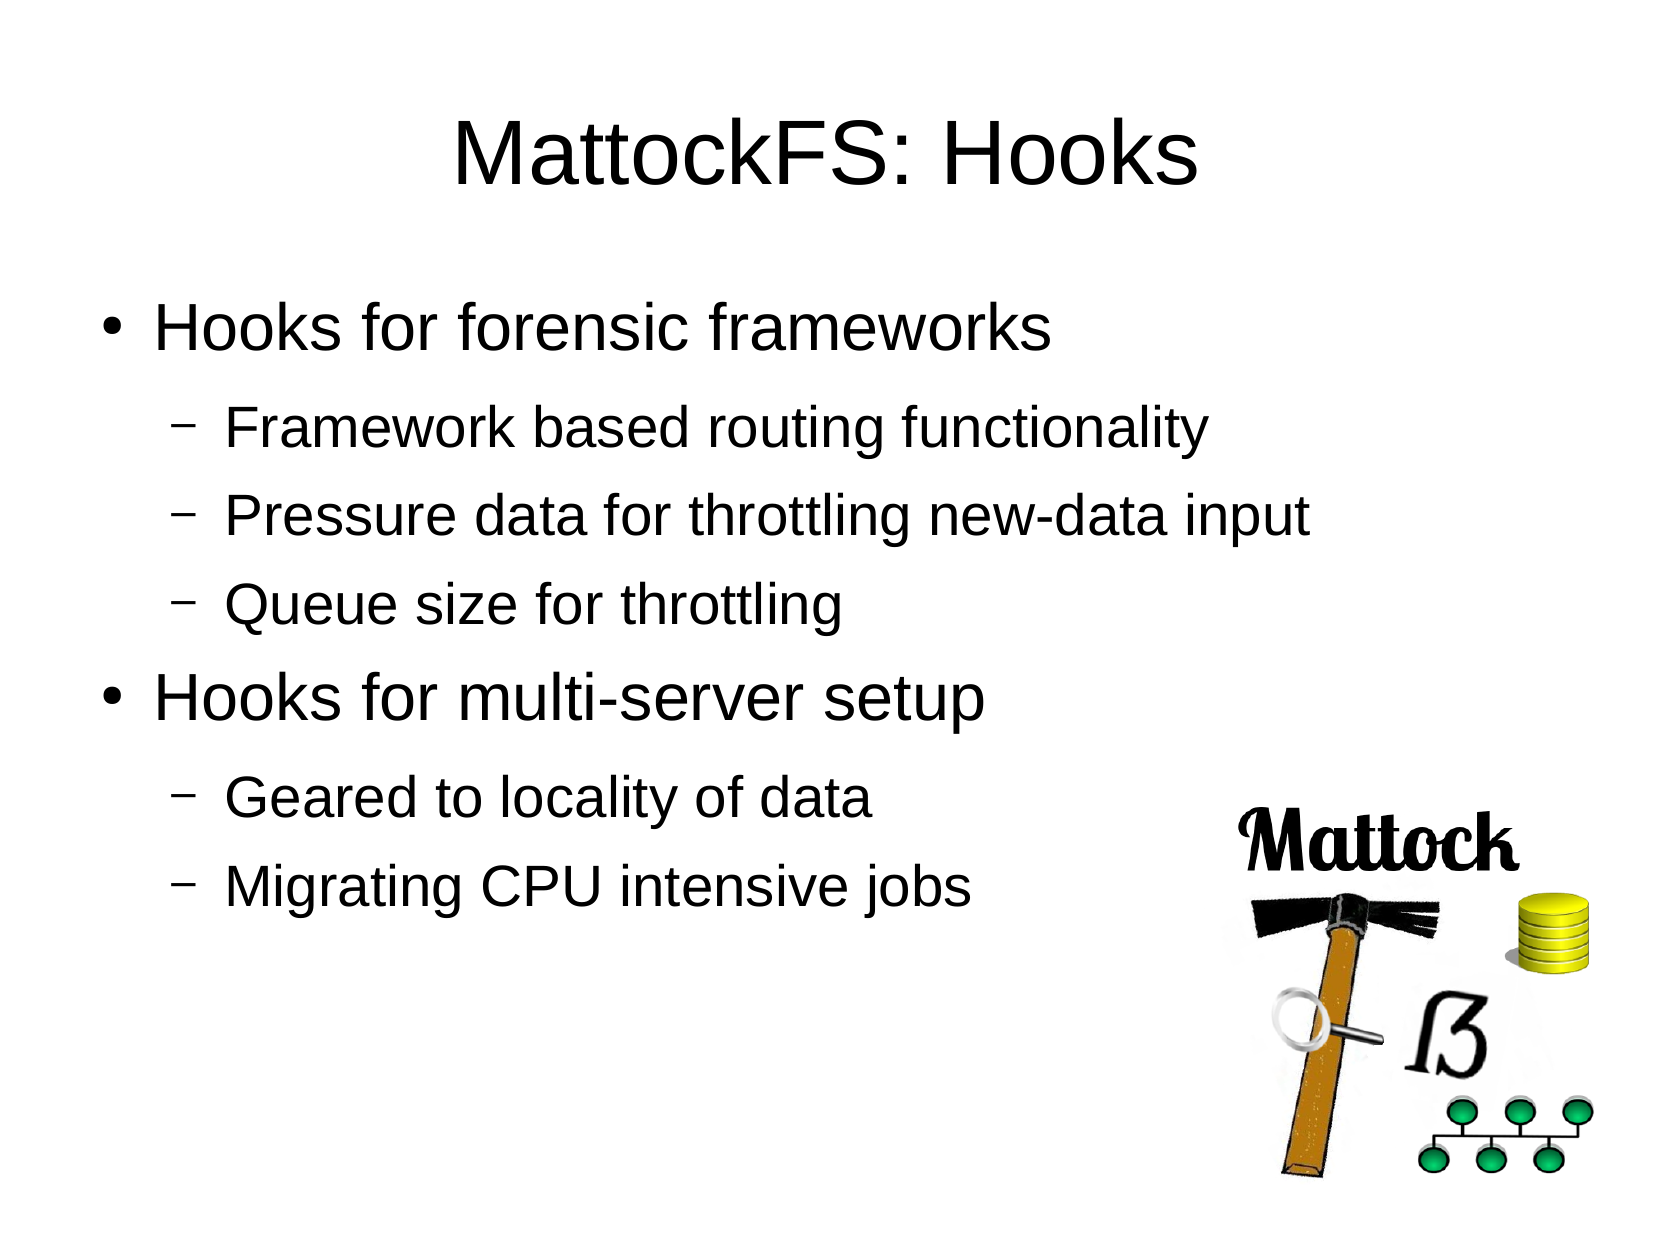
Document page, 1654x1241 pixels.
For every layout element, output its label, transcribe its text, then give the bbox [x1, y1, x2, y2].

list Hooks for forensic frameworks Framework based routing functionality Pressure data for throttling new-data input Queue size for throttling Hooks for multi-server setup Geared to locality of data Migrating CPU intensive jobs [82, 290, 1571, 1010]
picture [1200, 785, 1610, 1186]
title MattockFS: Hooks [82, 49, 1571, 257]
